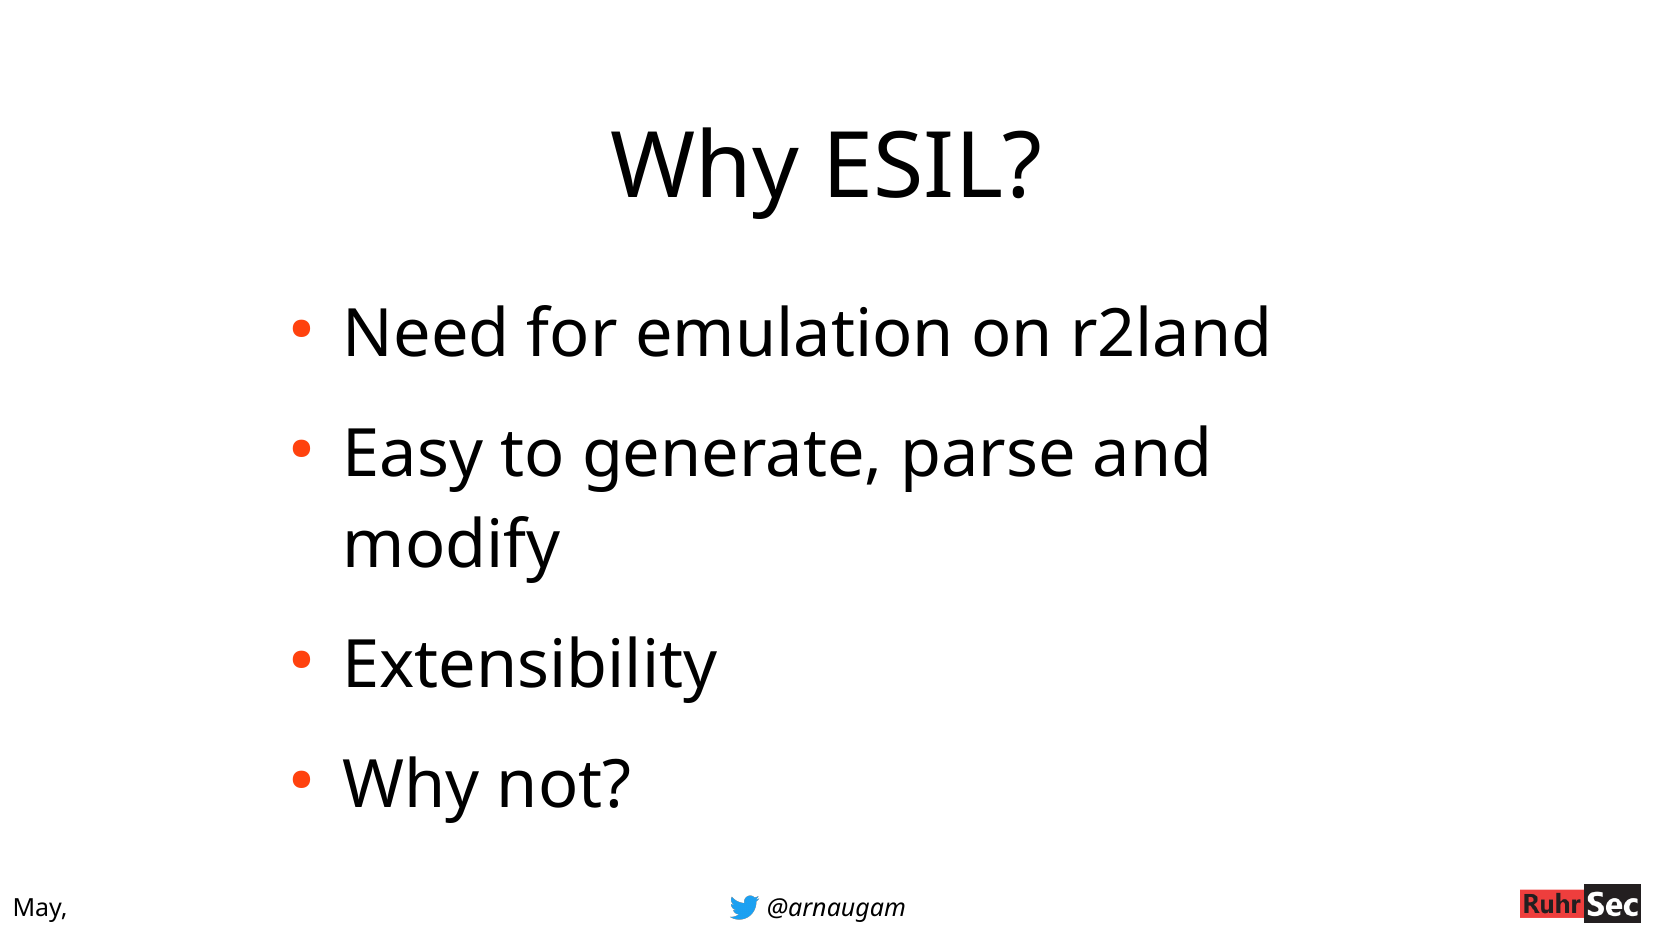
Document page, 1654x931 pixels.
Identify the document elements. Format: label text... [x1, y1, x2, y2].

title Why ESIL? [82, 84, 1571, 240]
list Need for emulation on r2land Easy to generate, parse and modify Extensibility Why not? [271, 284, 1382, 631]
picture [721, 884, 768, 931]
picture [1520, 884, 1641, 923]
